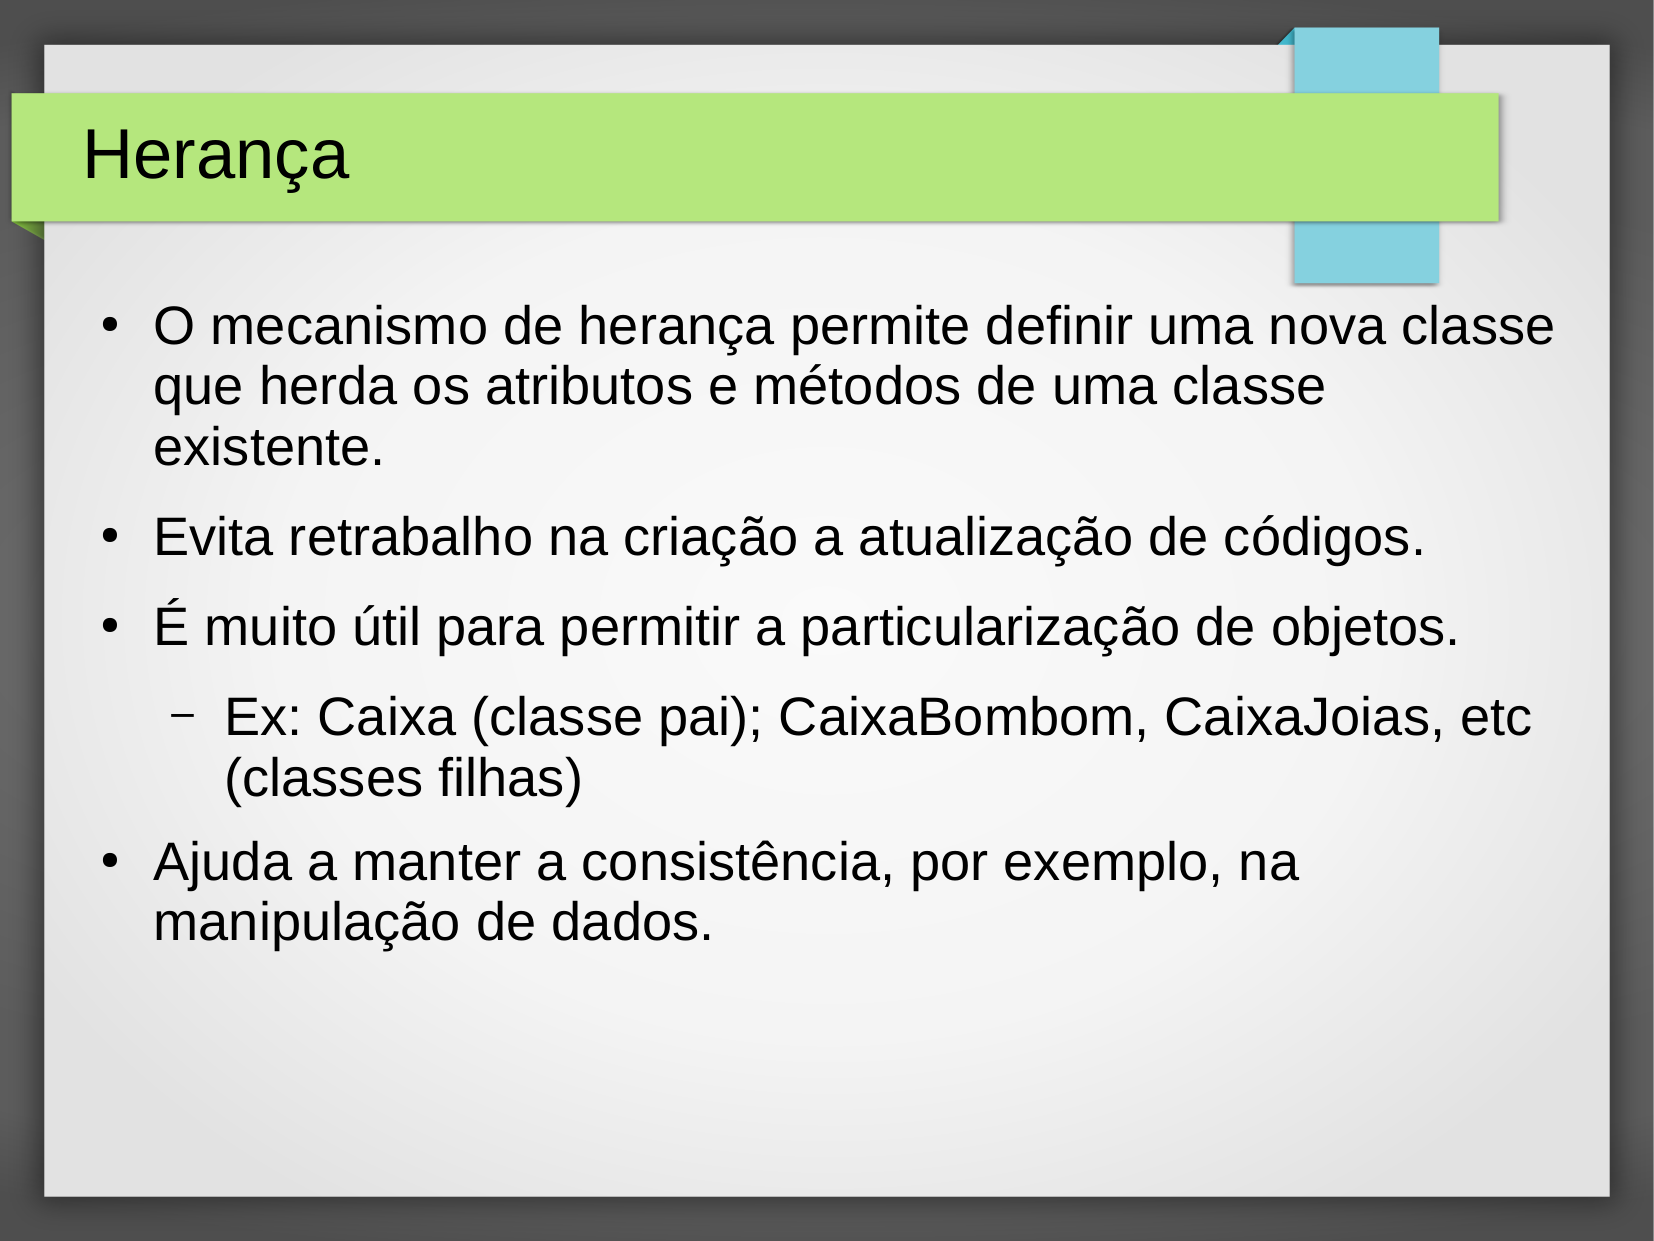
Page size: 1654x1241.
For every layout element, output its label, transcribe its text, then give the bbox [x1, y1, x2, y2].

list O mecanismo de herança permite definir uma nova classe que herda os atributos e métodos de uma classe existente. Evita retrabalho na criação a atualização de códigos. É muito útil para permitir a particularização de objetos. Ex: Caixa (classe pai); CaixaBombom, CaixaJoias, etc (classes filhas) Ajuda a manter a consistência, por exemplo, na manipulação de dados. [82, 295, 1571, 1099]
title Herança [82, 94, 1264, 213]
picture [0, 0, 1654, 1241]
